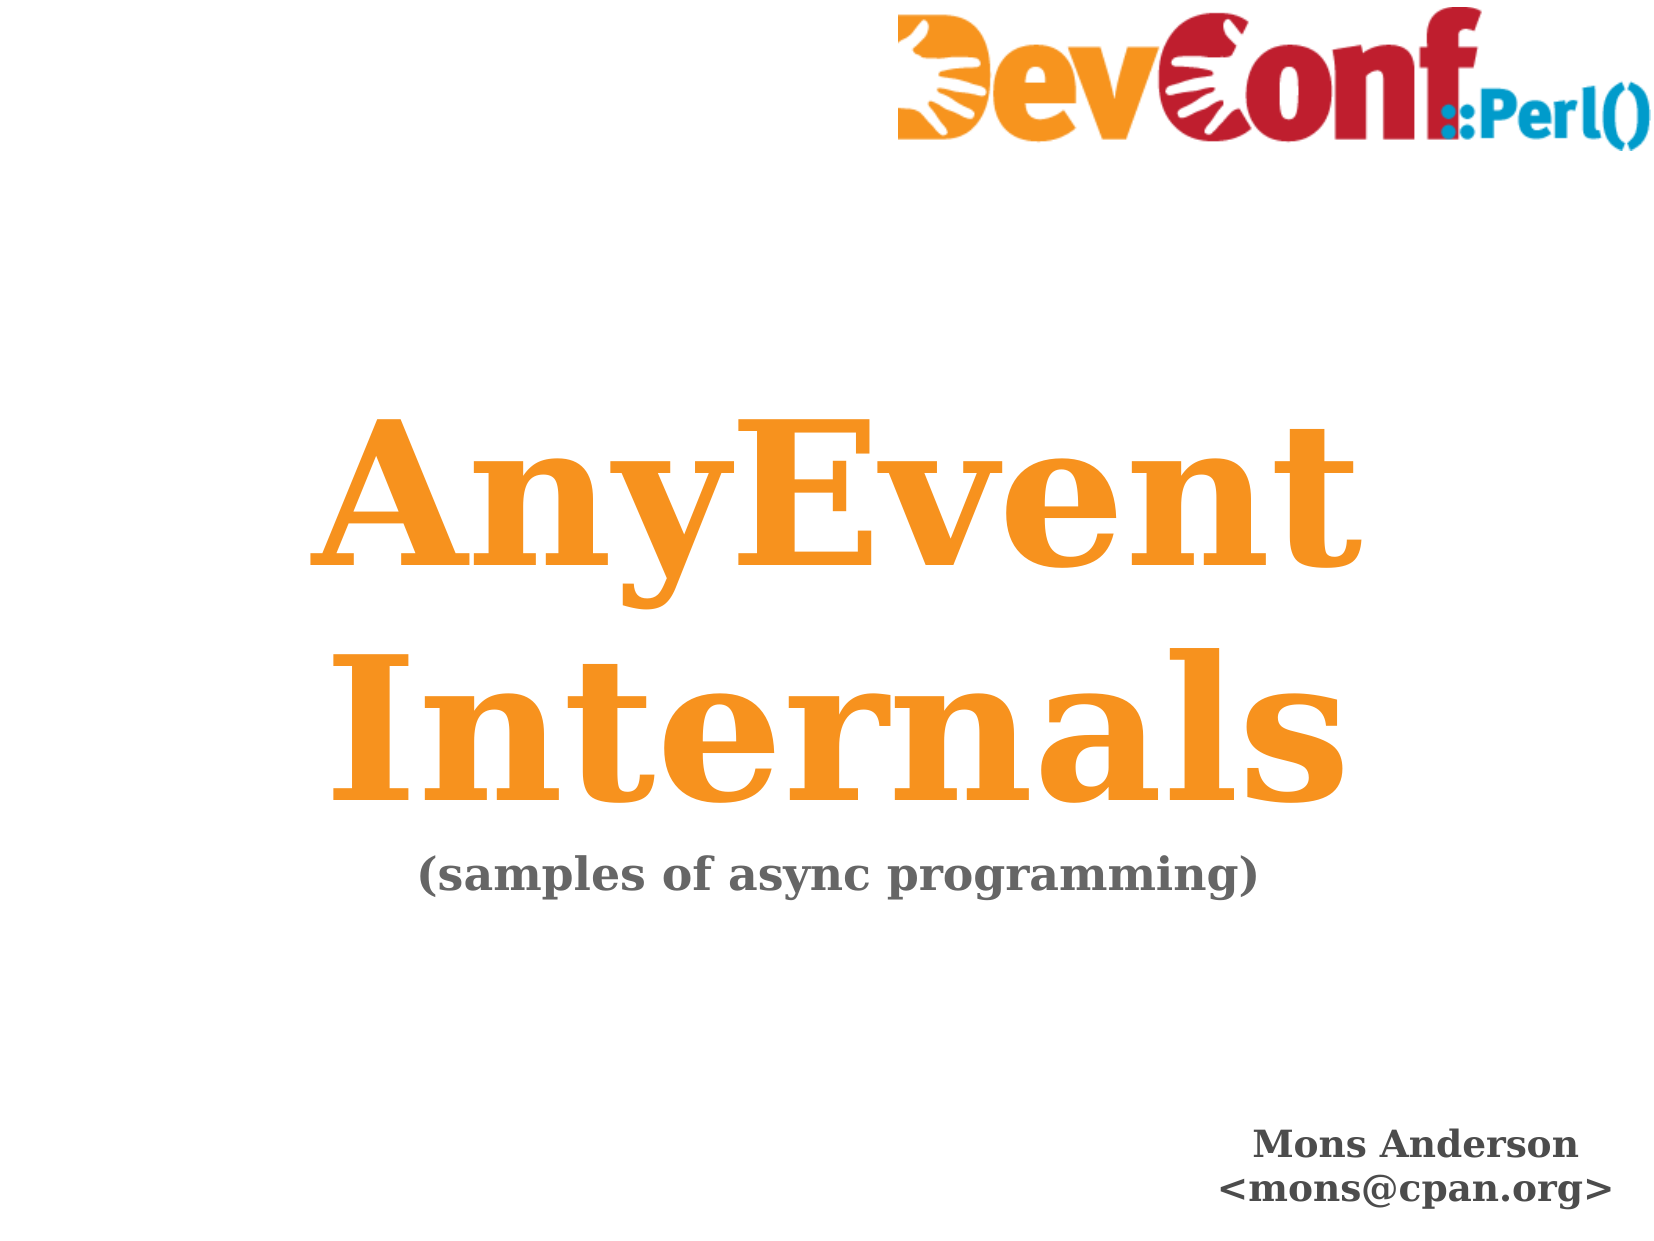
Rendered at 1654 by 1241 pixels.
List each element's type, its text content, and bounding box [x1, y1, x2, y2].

text_box Mons Anderson <mons@cpan.org> [1202, 1114, 1630, 1218]
text_box AnyEvent Internals (samples of async programming) [101, 188, 1576, 1091]
picture [898, 7, 1651, 151]
